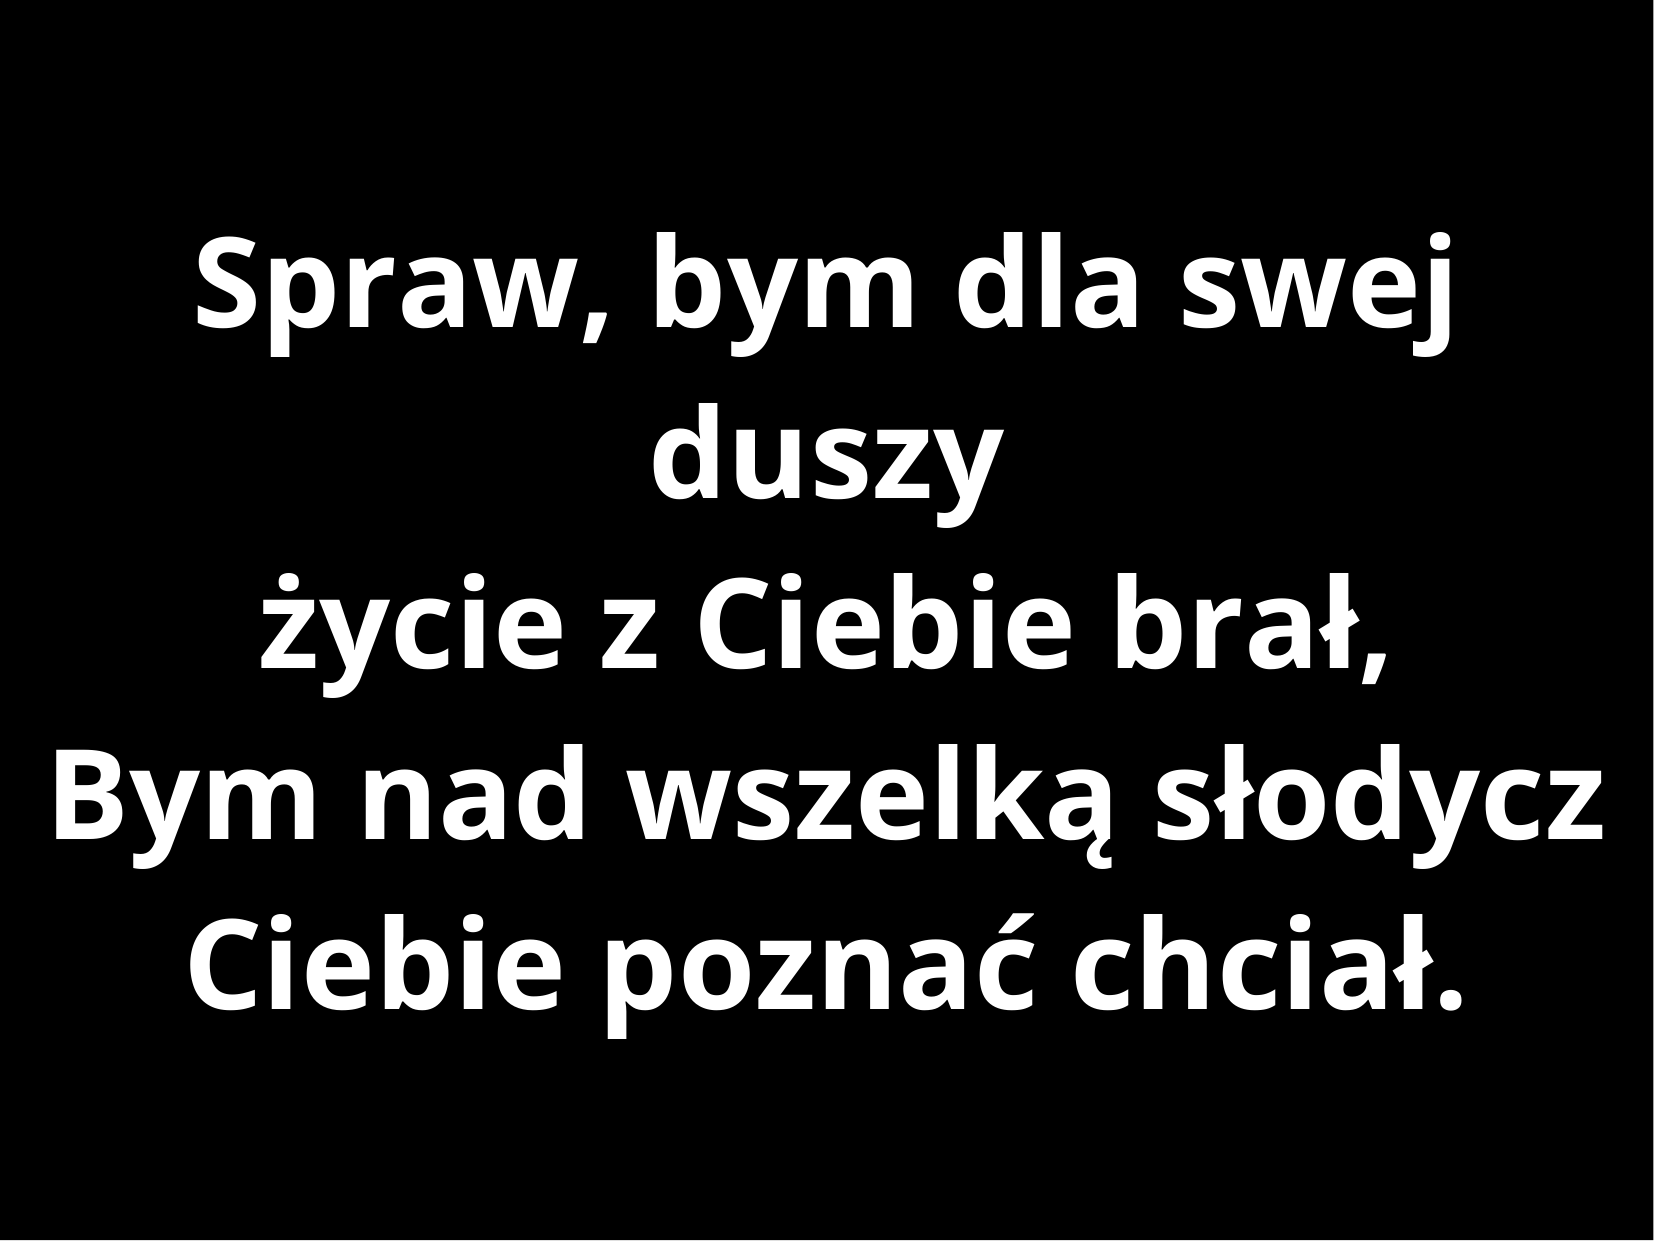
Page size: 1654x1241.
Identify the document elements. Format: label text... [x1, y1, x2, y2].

title Spraw, bym dla swej duszy życie z Ciebie brał, Bym nad wszelką słodycz Ciebie poznać chciał. [0, 0, 1654, 1241]
